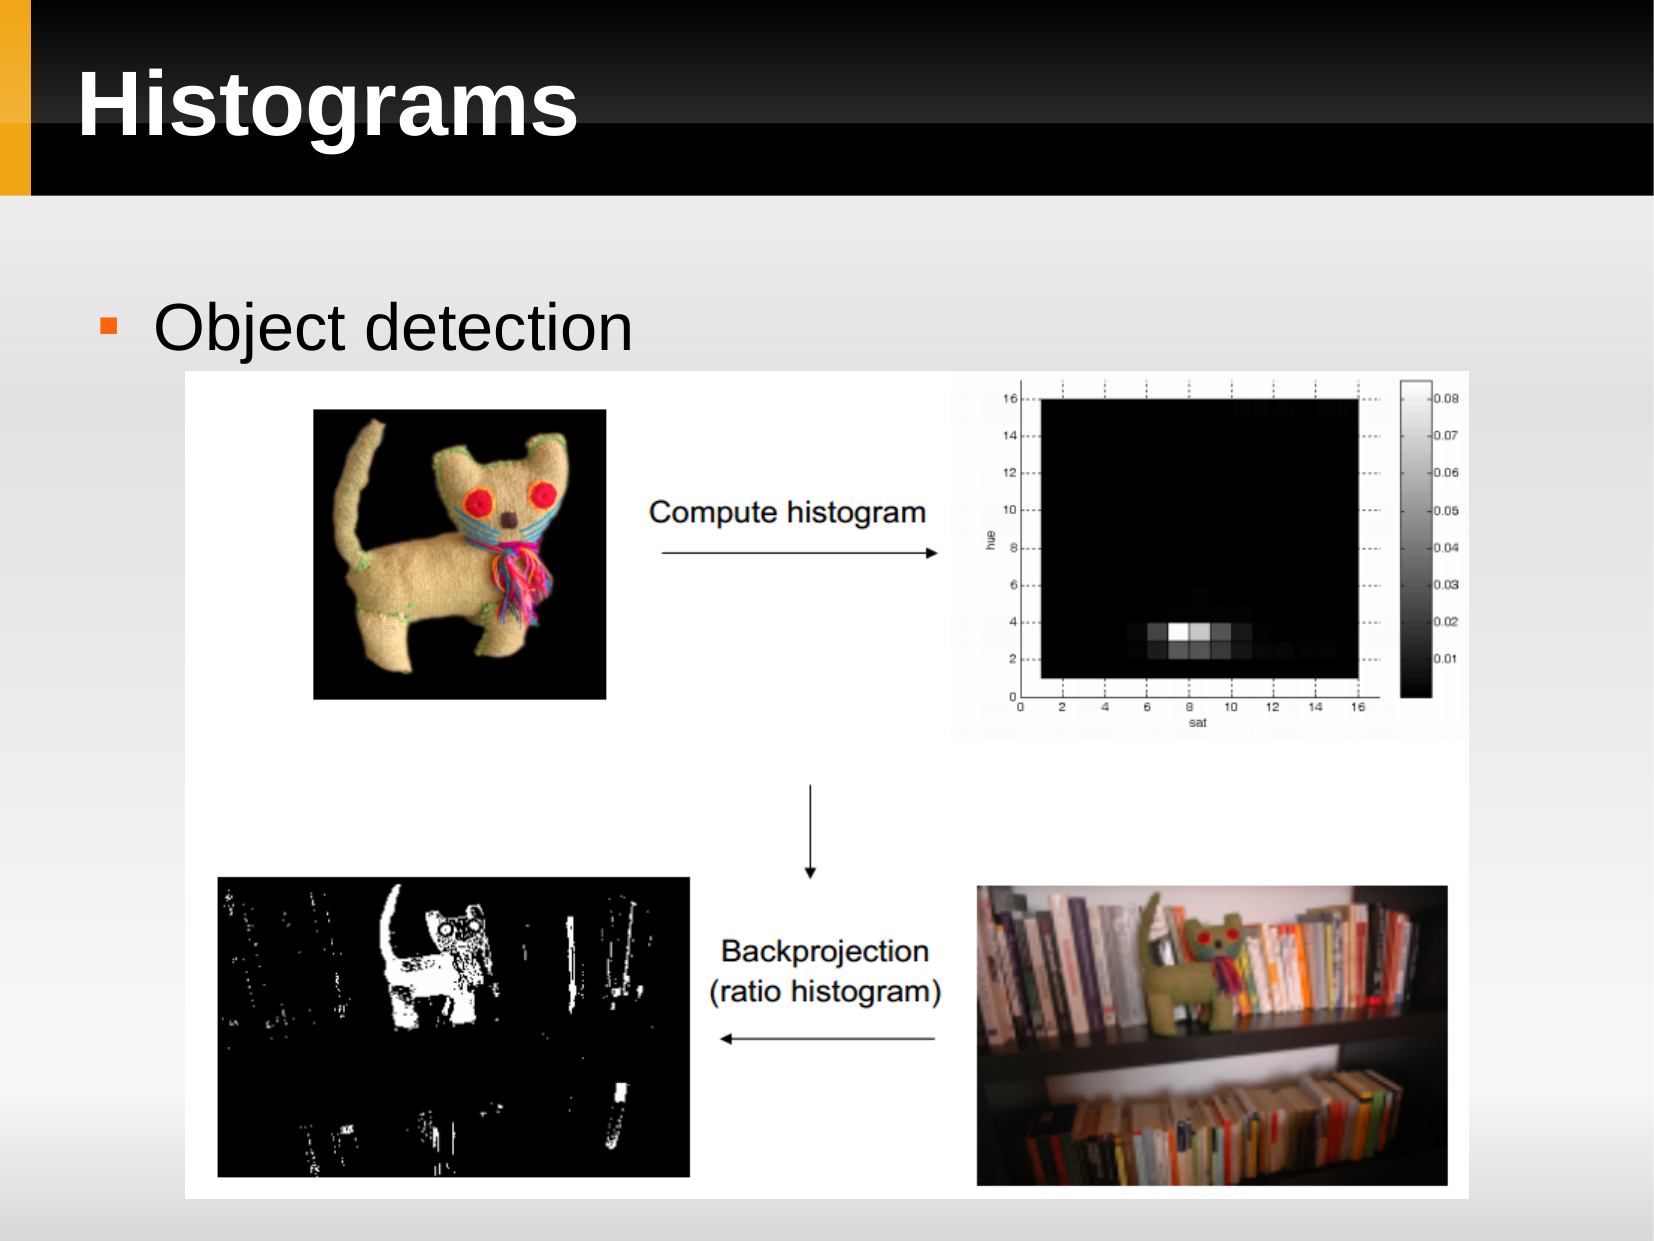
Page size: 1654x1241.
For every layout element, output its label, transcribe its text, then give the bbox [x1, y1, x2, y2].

title Histograms [76, 0, 1565, 208]
picture [0, 0, 1654, 1241]
list Object detection [82, 290, 1571, 1109]
